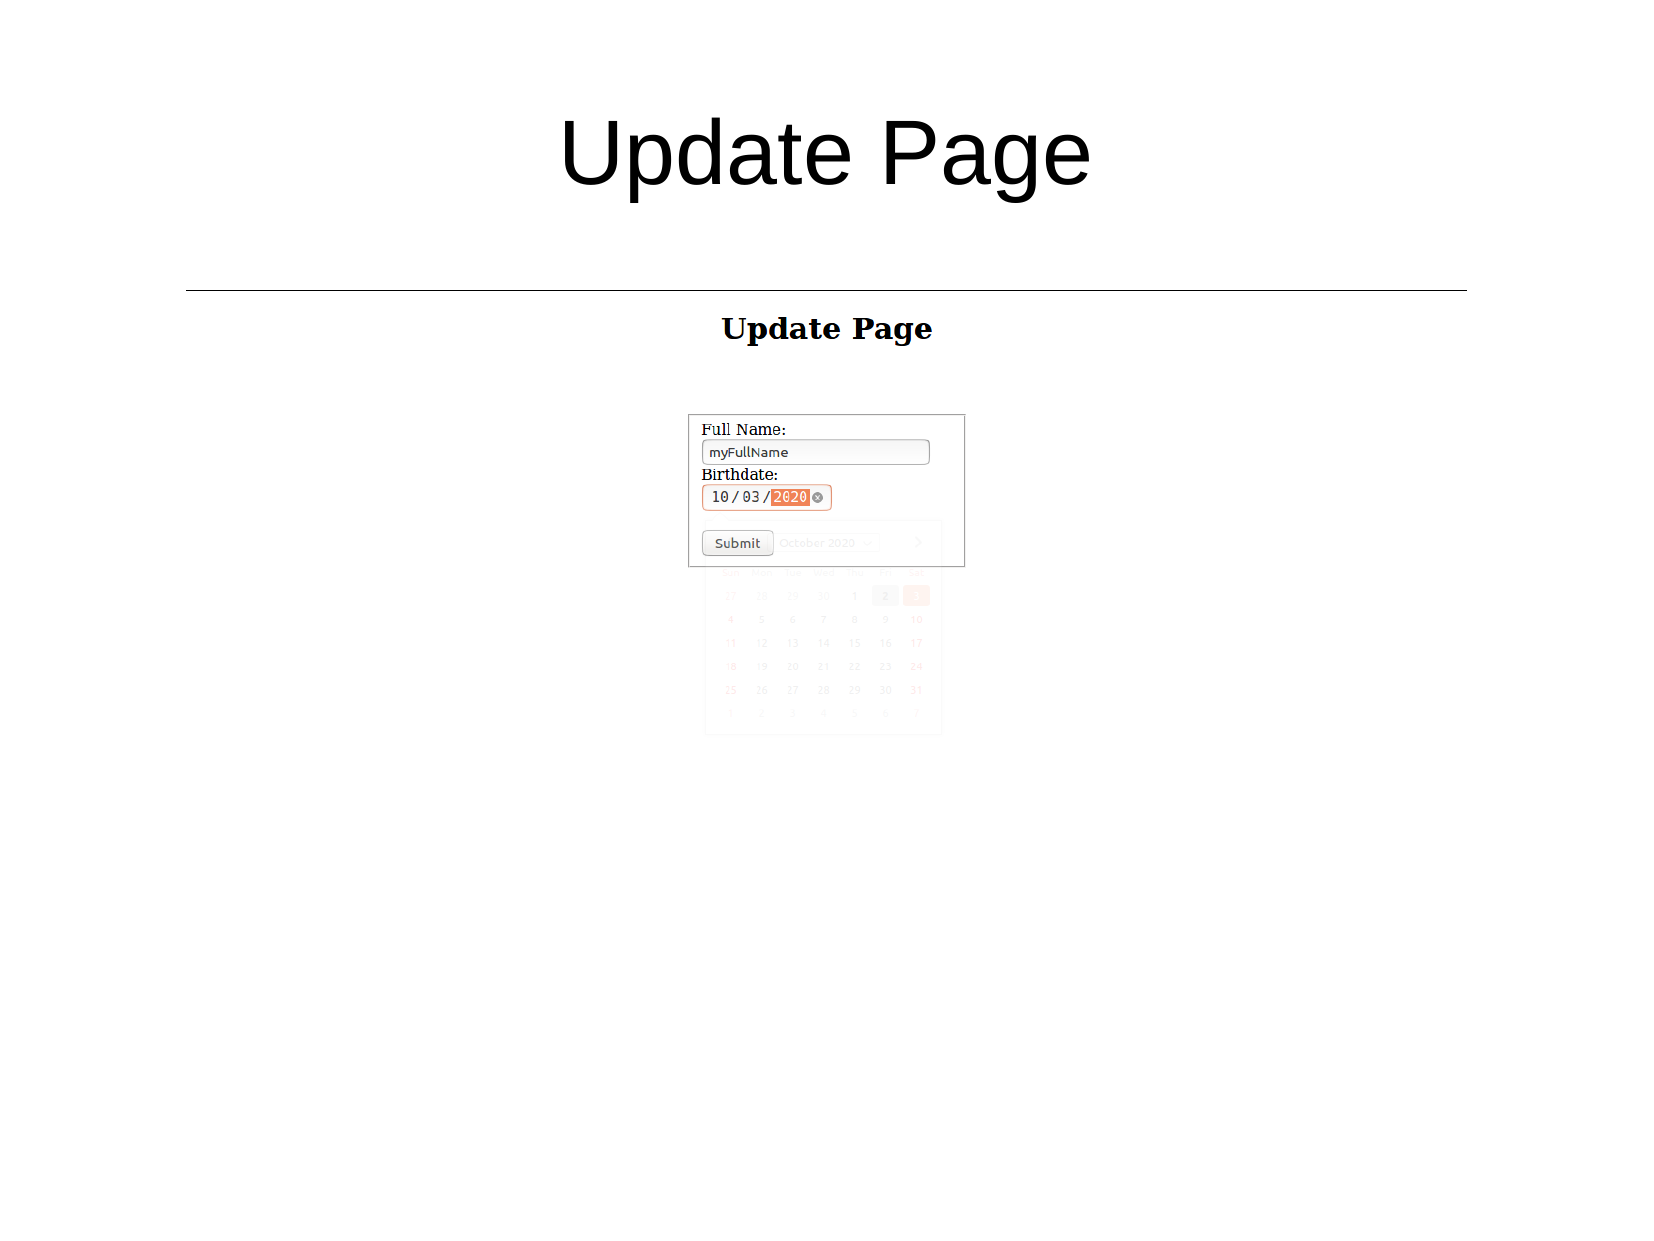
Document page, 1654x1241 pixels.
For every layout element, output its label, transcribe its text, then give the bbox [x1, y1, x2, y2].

picture [186, 290, 1467, 1010]
title Update Page [82, 49, 1571, 257]
